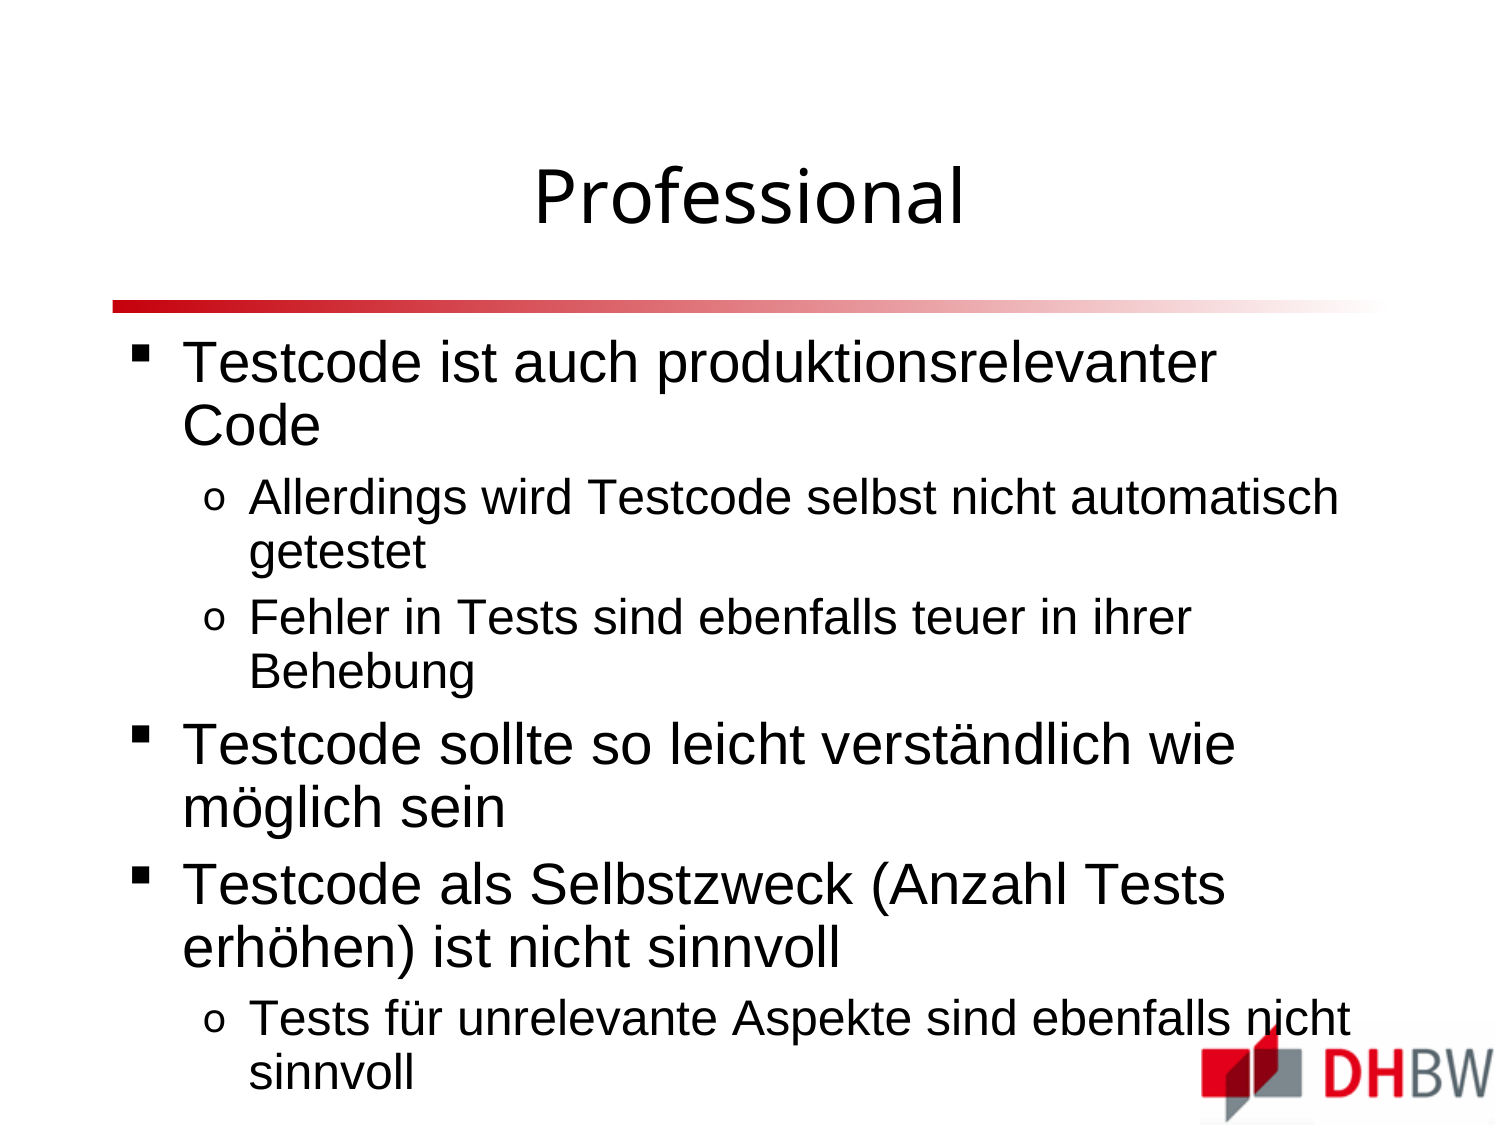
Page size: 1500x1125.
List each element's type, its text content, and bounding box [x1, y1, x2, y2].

picture [1200, 1021, 1495, 1125]
list Testcode ist auch produktionsrelevanter Code Allerdings wird Testcode selbst nicht automatisch getestet Fehler in Tests sind ebenfalls teuer in ihrer Behebung Testcode sollte so leicht verständlich wie möglich sein Testcode als Selbstzweck (Anzahl Tests erhöhen) ist nicht sinnvoll Tests für unrelevante Aspekte sind ebenfalls nicht sinnvoll [112, 324, 1388, 1109]
title Professional [112, 99, 1388, 288]
